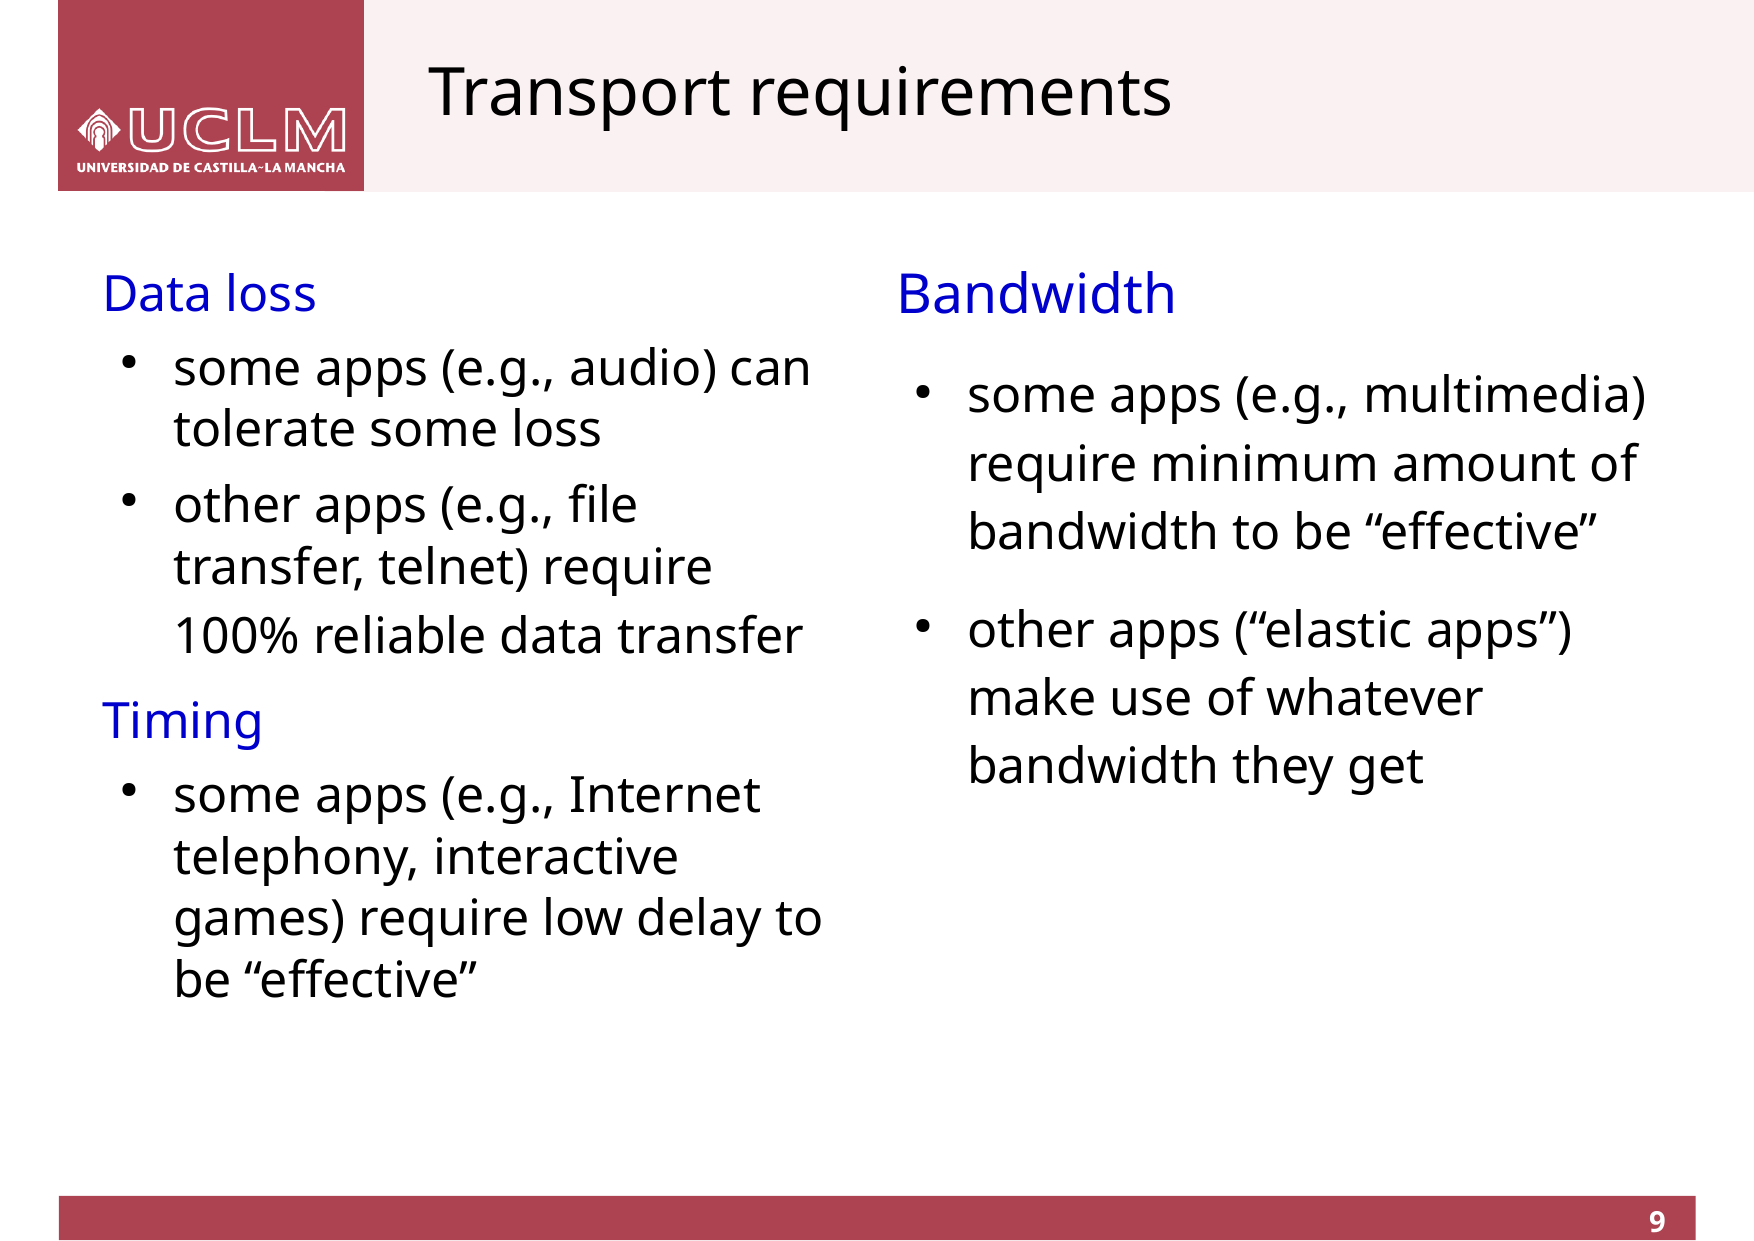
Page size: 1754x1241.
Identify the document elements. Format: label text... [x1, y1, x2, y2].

title Transport requirements [413, 0, 1667, 198]
list Data loss some apps (e.g., audio) can tolerate some loss other apps (e.g., file transfer, telnet) require 100% reliable data transfer [87, 254, 858, 665]
picture [58, 0, 364, 191]
list Bandwidth some apps (e.g., multimedia) require minimum amount of bandwidth to be “effective” other apps (“elastic apps”) make use of whatever bandwidth they get [896, 254, 1667, 1074]
list Timing some apps (e.g., Internet telephony, interactive games) require low delay to be “effective” [87, 682, 858, 1073]
